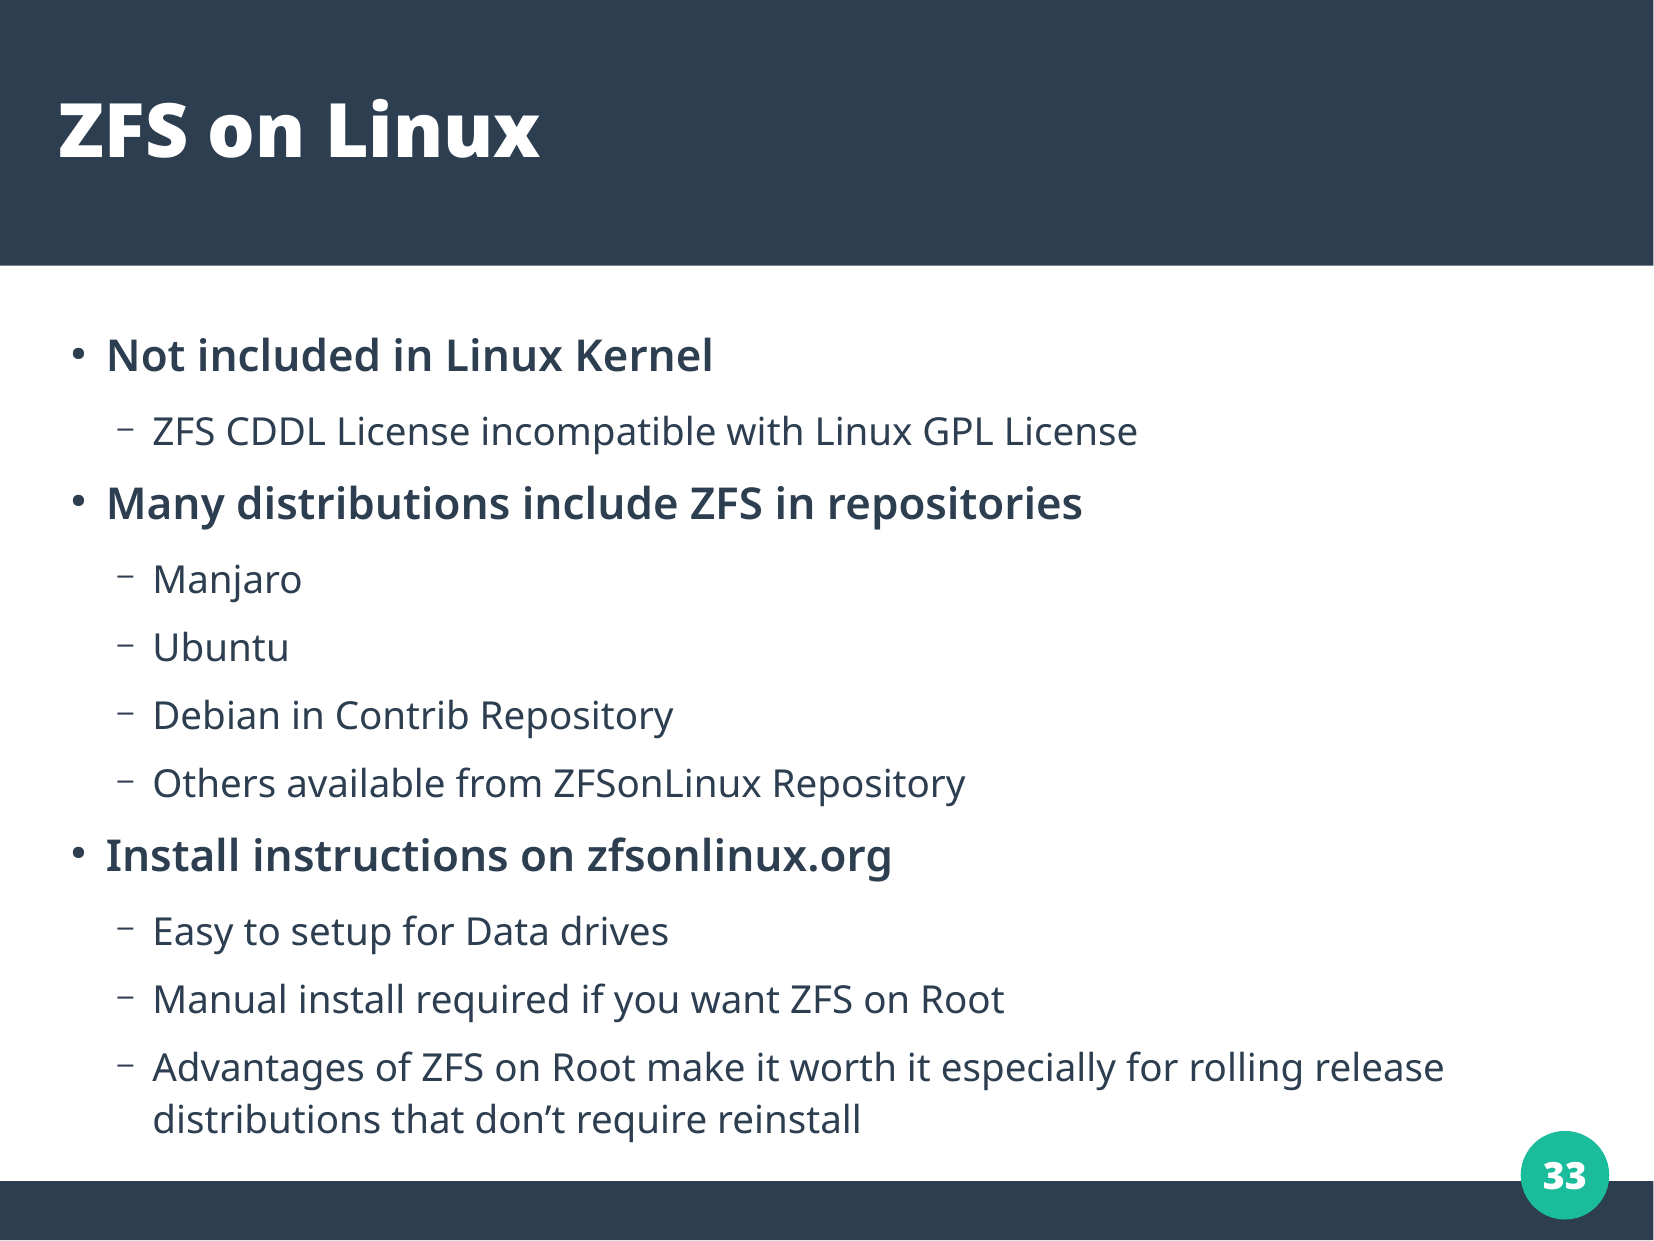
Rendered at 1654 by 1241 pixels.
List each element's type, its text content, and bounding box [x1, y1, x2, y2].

list Not included in Linux Kernel ZFS CDDL License incompatible with Linux GPL License Many distributions include ZFS in repositories Manjaro Ubuntu Debian in Contrib Repository Others available from ZFSonLinux Repository Install instructions on zfsonlinux.org Easy to setup for Data drives Manual install required if you want ZFS on Root Advantages of ZFS on Root make it worth it especially for rolling release distributions that don’t require reinstall [59, 324, 1595, 1152]
title ZFS on Linux [59, 49, 1595, 207]
